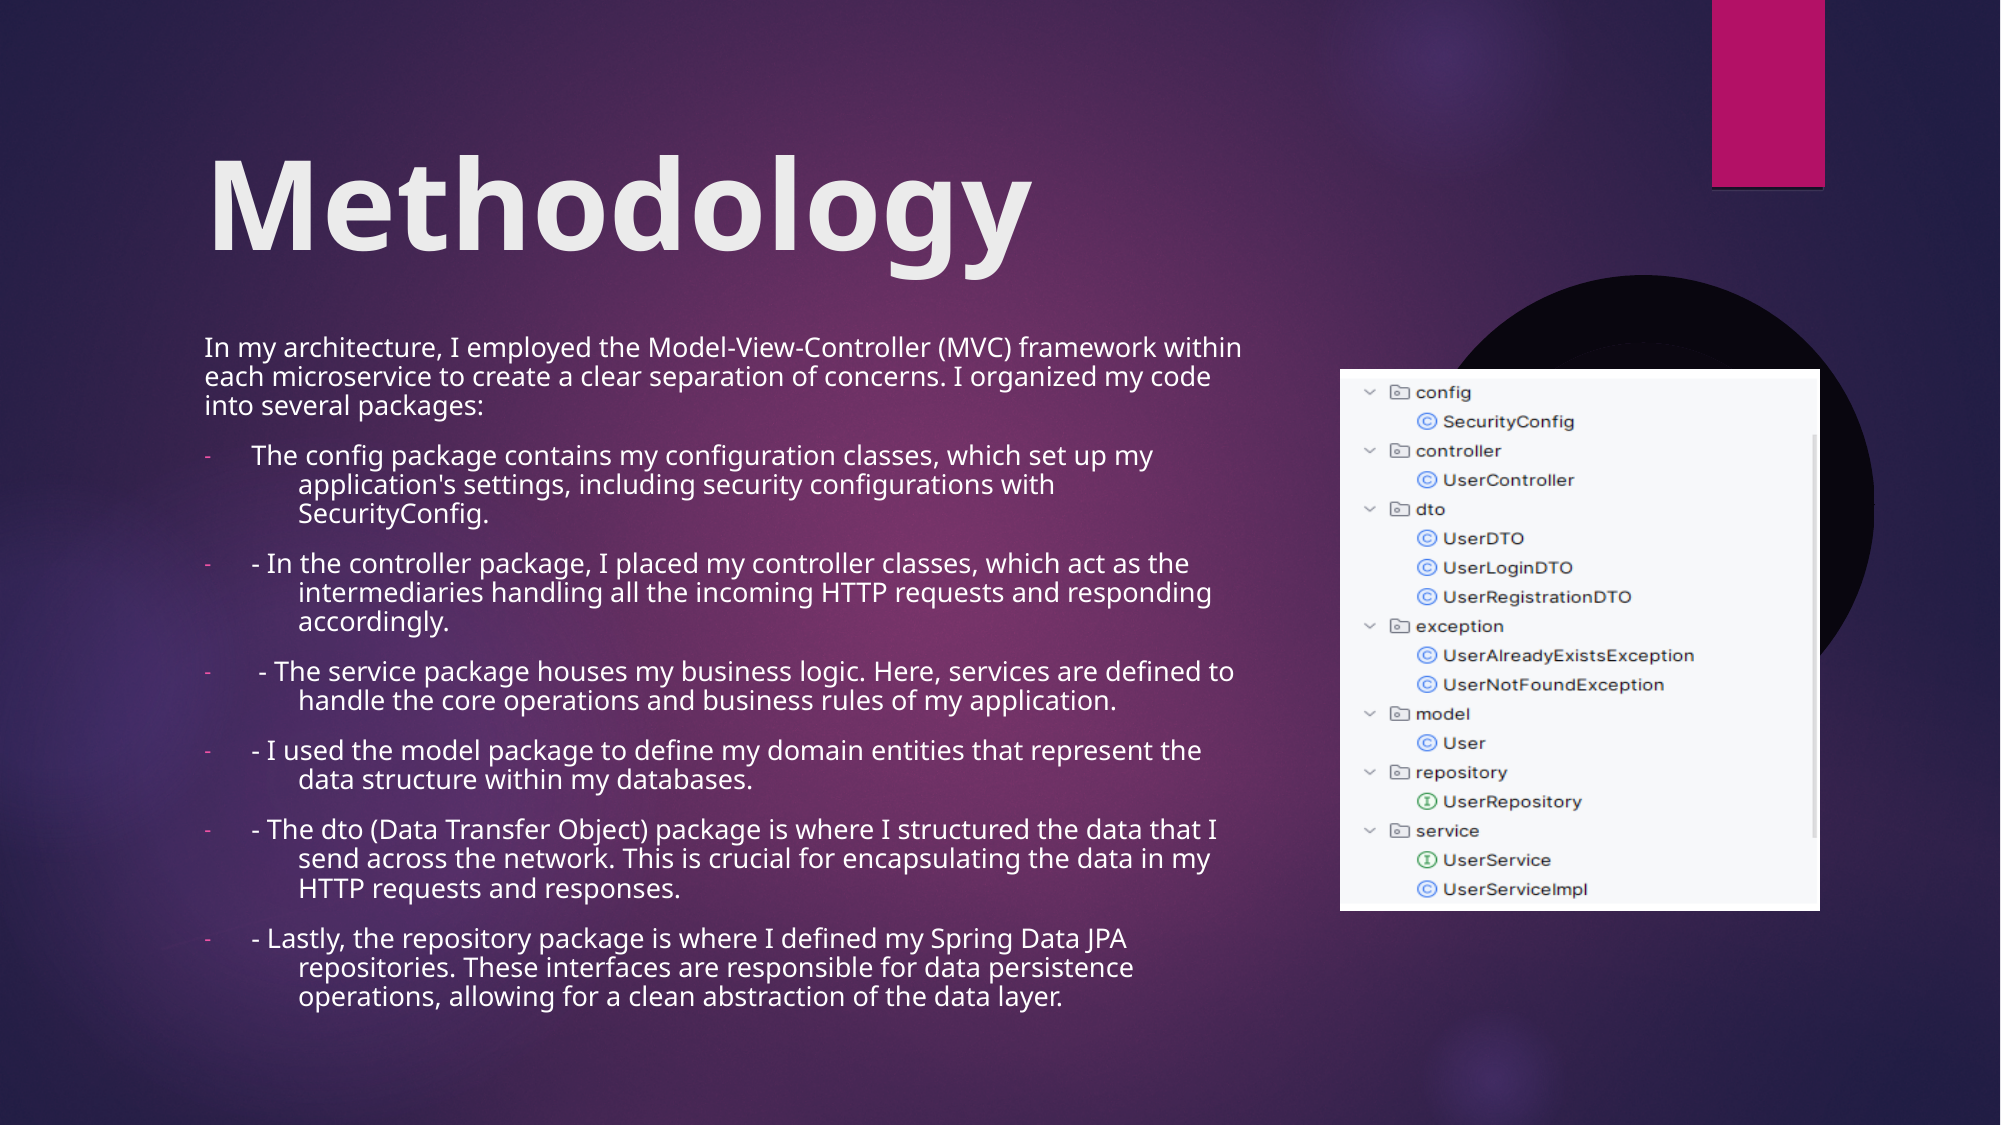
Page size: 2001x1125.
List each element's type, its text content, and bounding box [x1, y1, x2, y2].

picture [1340, 369, 1820, 911]
list In my architecture, I employed the Model-View-Controller (MVC) framework within each microservice to create a clear separation of concerns. I organized my code into several packages: The config package contains my configuration classes, which set up my application's settings, including security configurations with SecurityConfig. - In the controller package, I placed my controller classes, which act as the intermediaries handling all the incoming HTTP requests and responding accordingly. - The service package houses my business logic. Here, services are defined to handle the core operations and business rules of my application. - I used the model package to define my domain entities that represent the data structure within my databases. - The dto (Data Transfer Object) package is where I structured the data that I send across the network. This is crucial for encapsulating the data in my HTTP requests and responses. - Lastly, the repository package is where I defined my Spring Data JPA repositories. These interfaces are responsible for data persistence operations, allowing for a clean abstraction of the data layer. [189, 326, 1263, 1048]
title Methodology [189, 118, 1638, 419]
